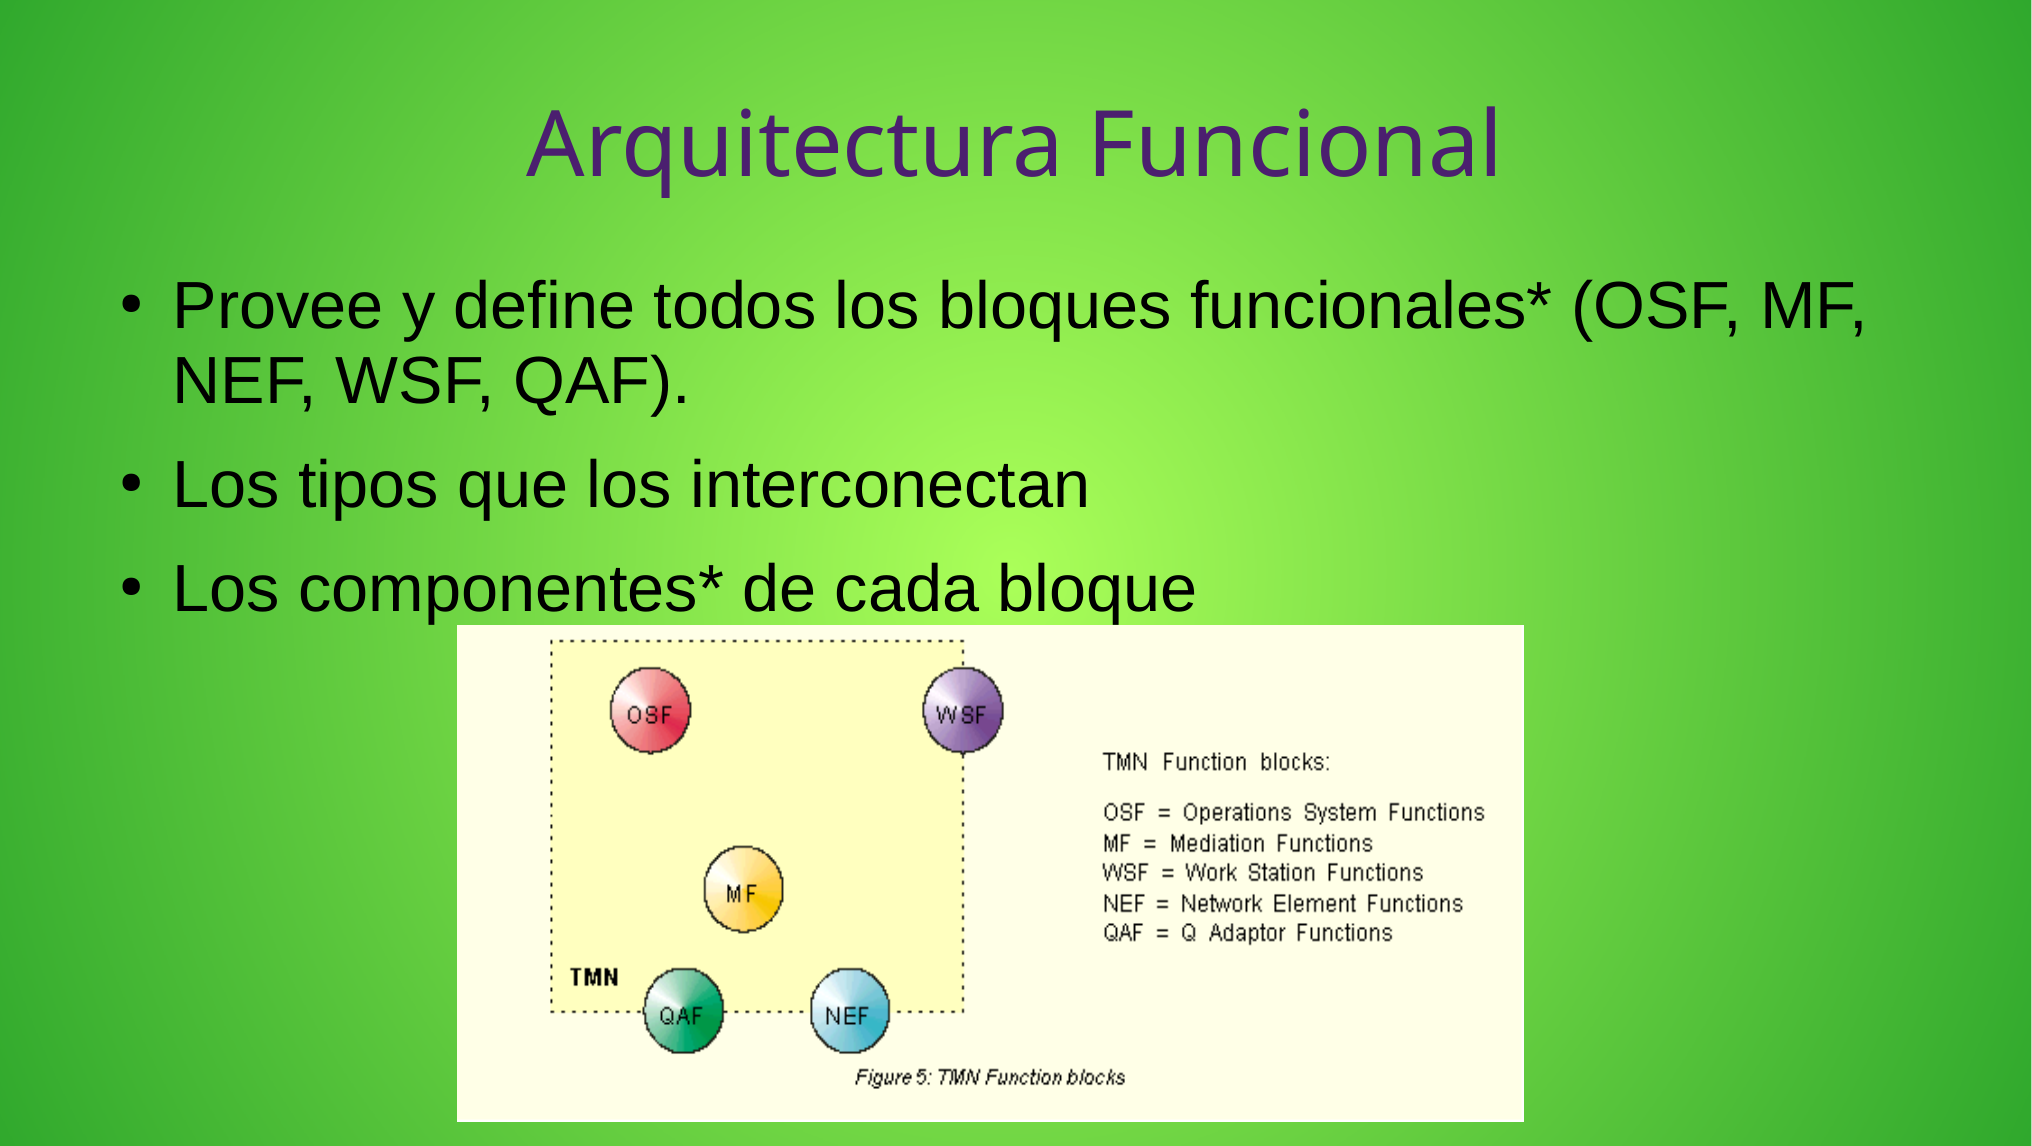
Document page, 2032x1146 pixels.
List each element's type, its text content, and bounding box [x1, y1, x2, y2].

picture [0, 0, 2032, 1146]
title Arquitectura Funcional [101, 45, 1930, 237]
list Provee y define todos los bloques funcionales* (OSF, MF, NEF, WSF, QAF). Los tipos que los interconectan Los componentes* de cada bloque [101, 268, 1930, 1025]
